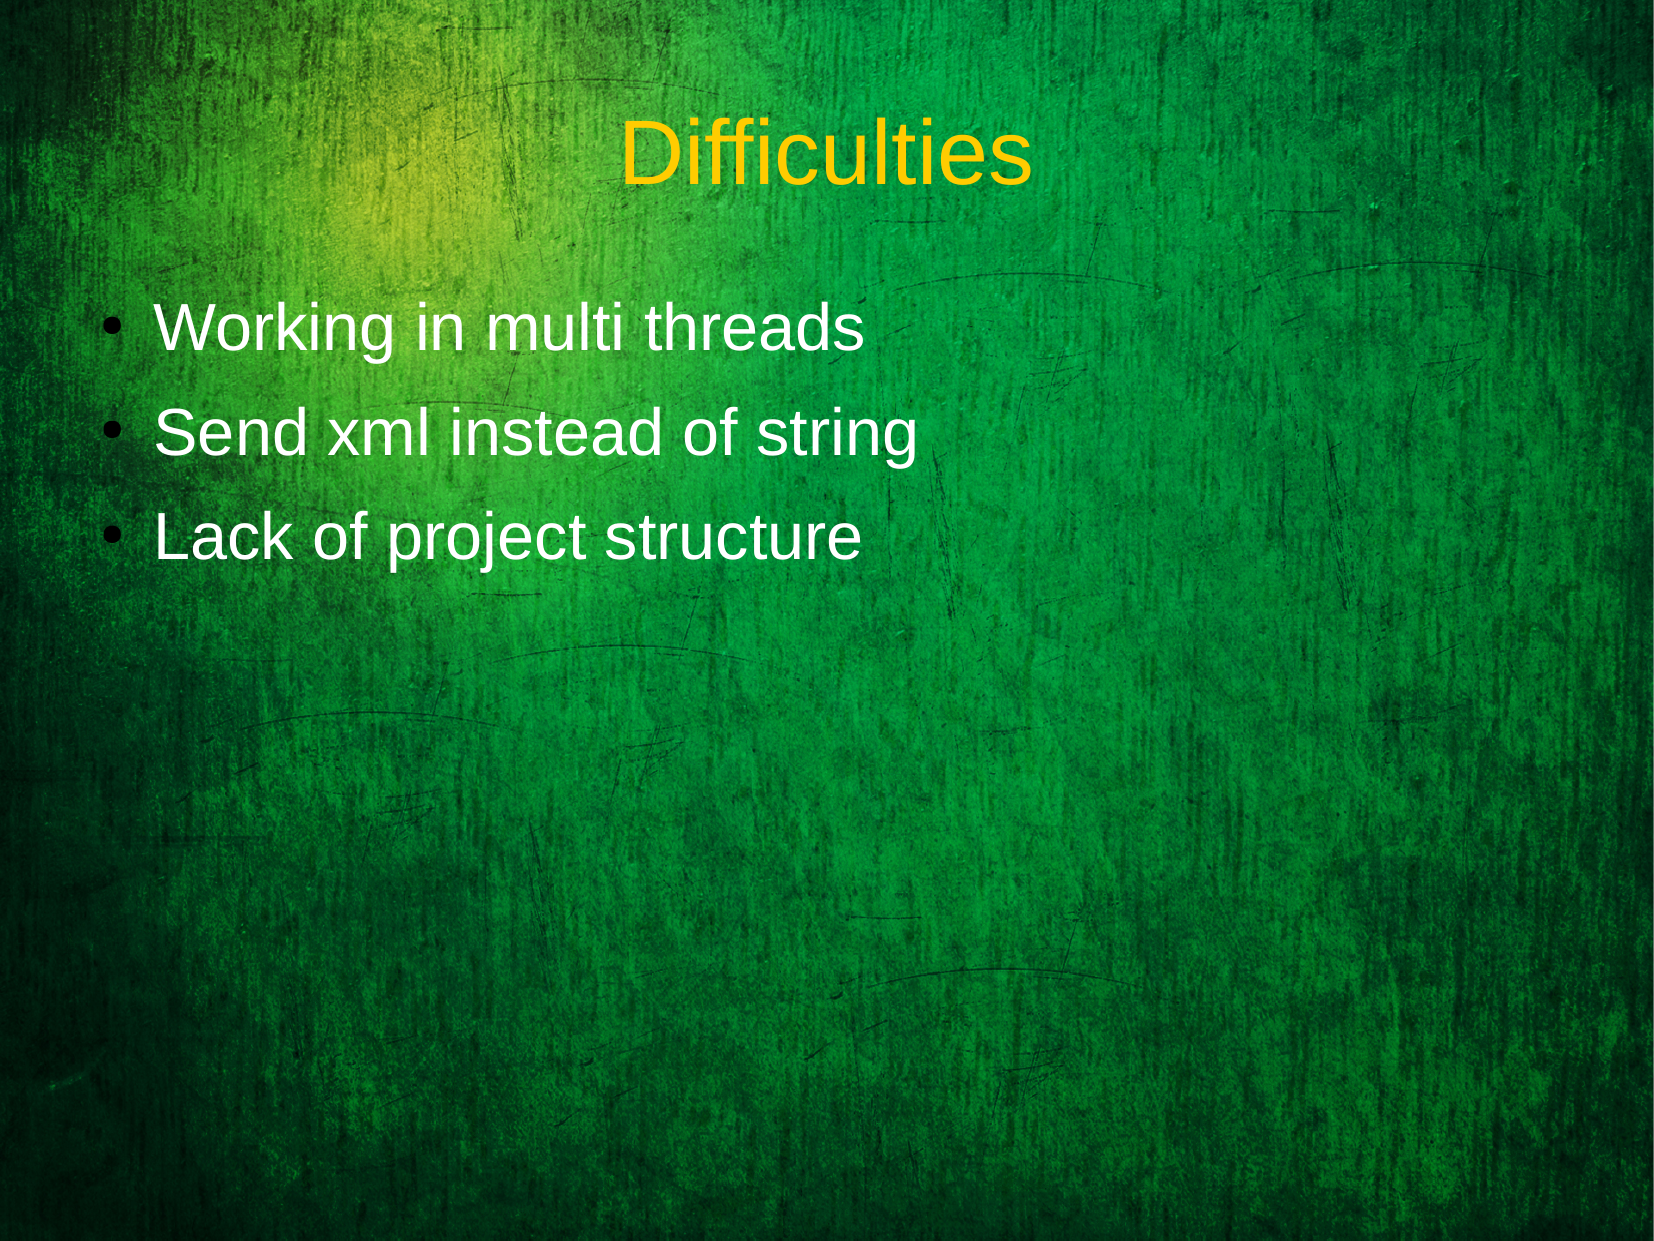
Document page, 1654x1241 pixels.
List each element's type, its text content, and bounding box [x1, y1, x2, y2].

picture [0, 0, 1654, 1241]
title Difficulties [82, 49, 1571, 257]
list Working in multi threads Send xml instead of string Lack of project structure [82, 290, 1571, 1010]
